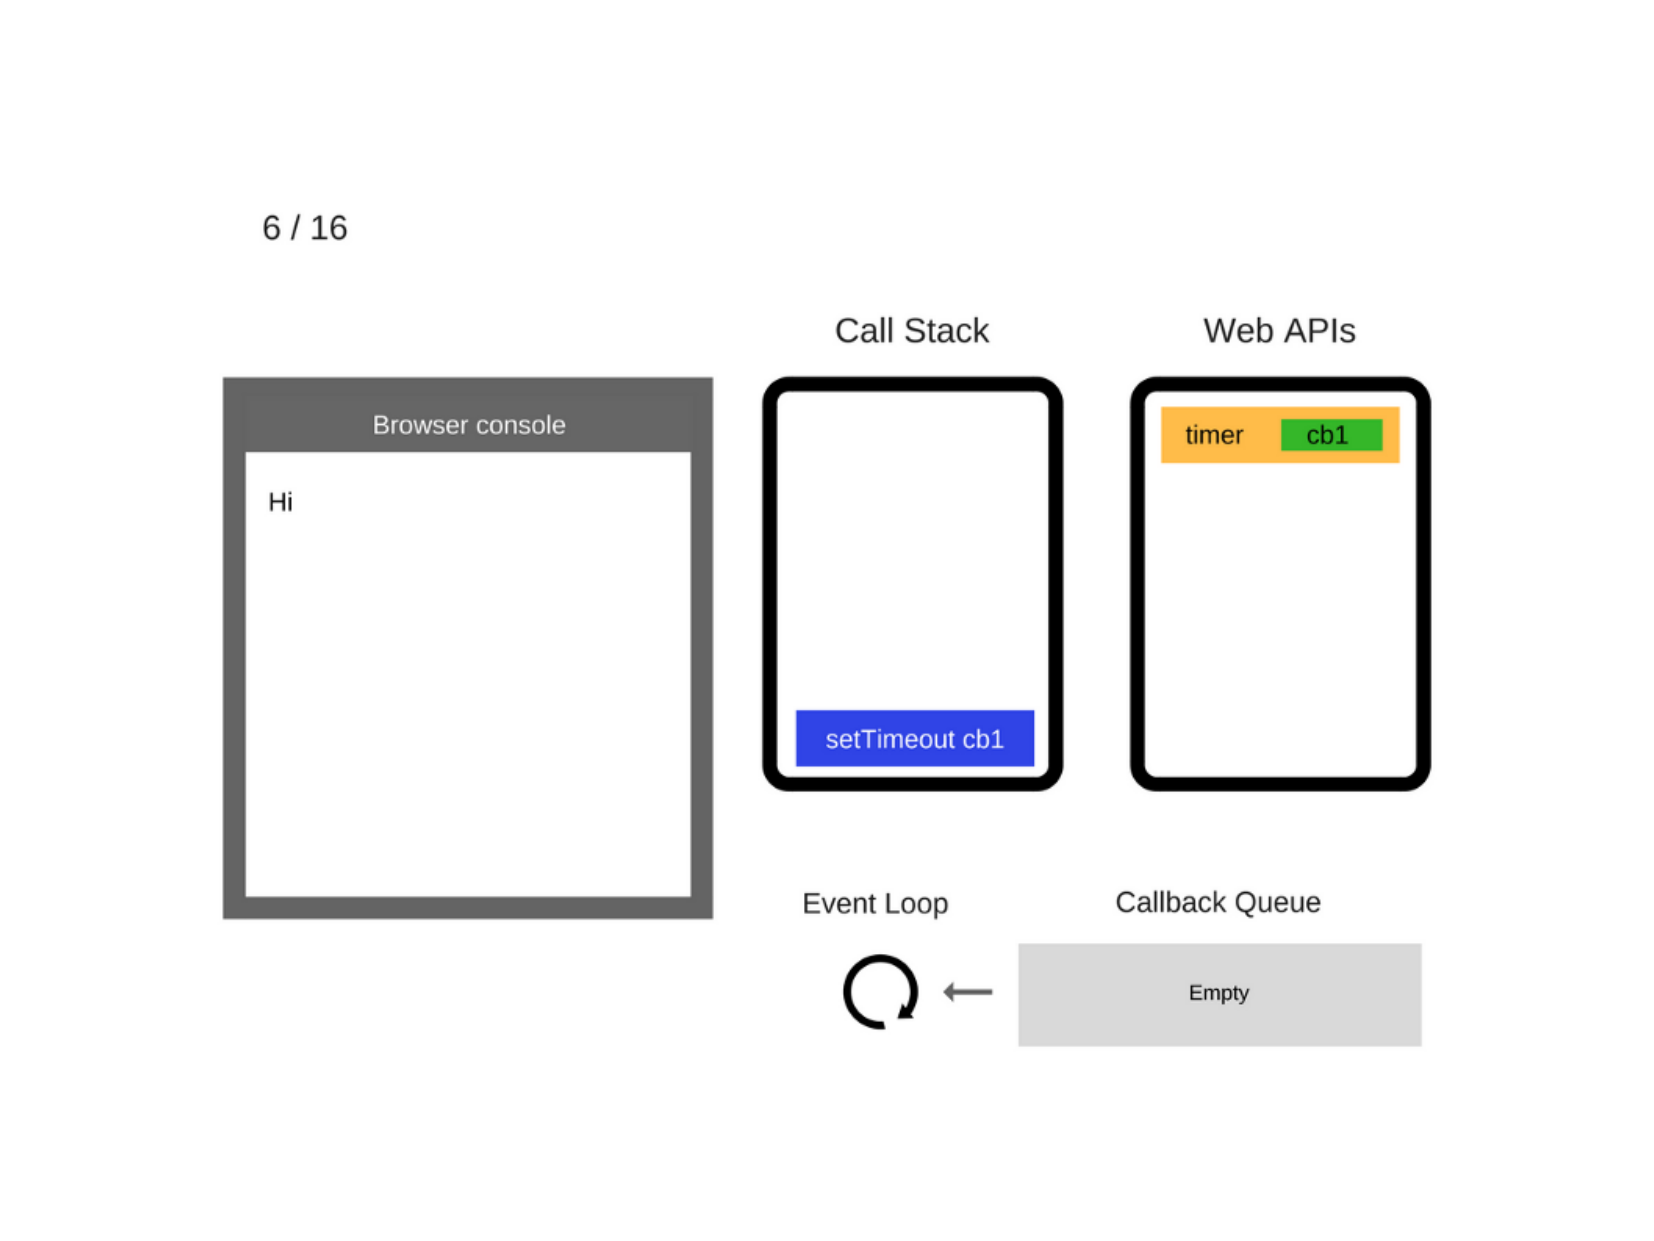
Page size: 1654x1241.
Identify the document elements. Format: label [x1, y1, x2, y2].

picture [201, 194, 1452, 1133]
